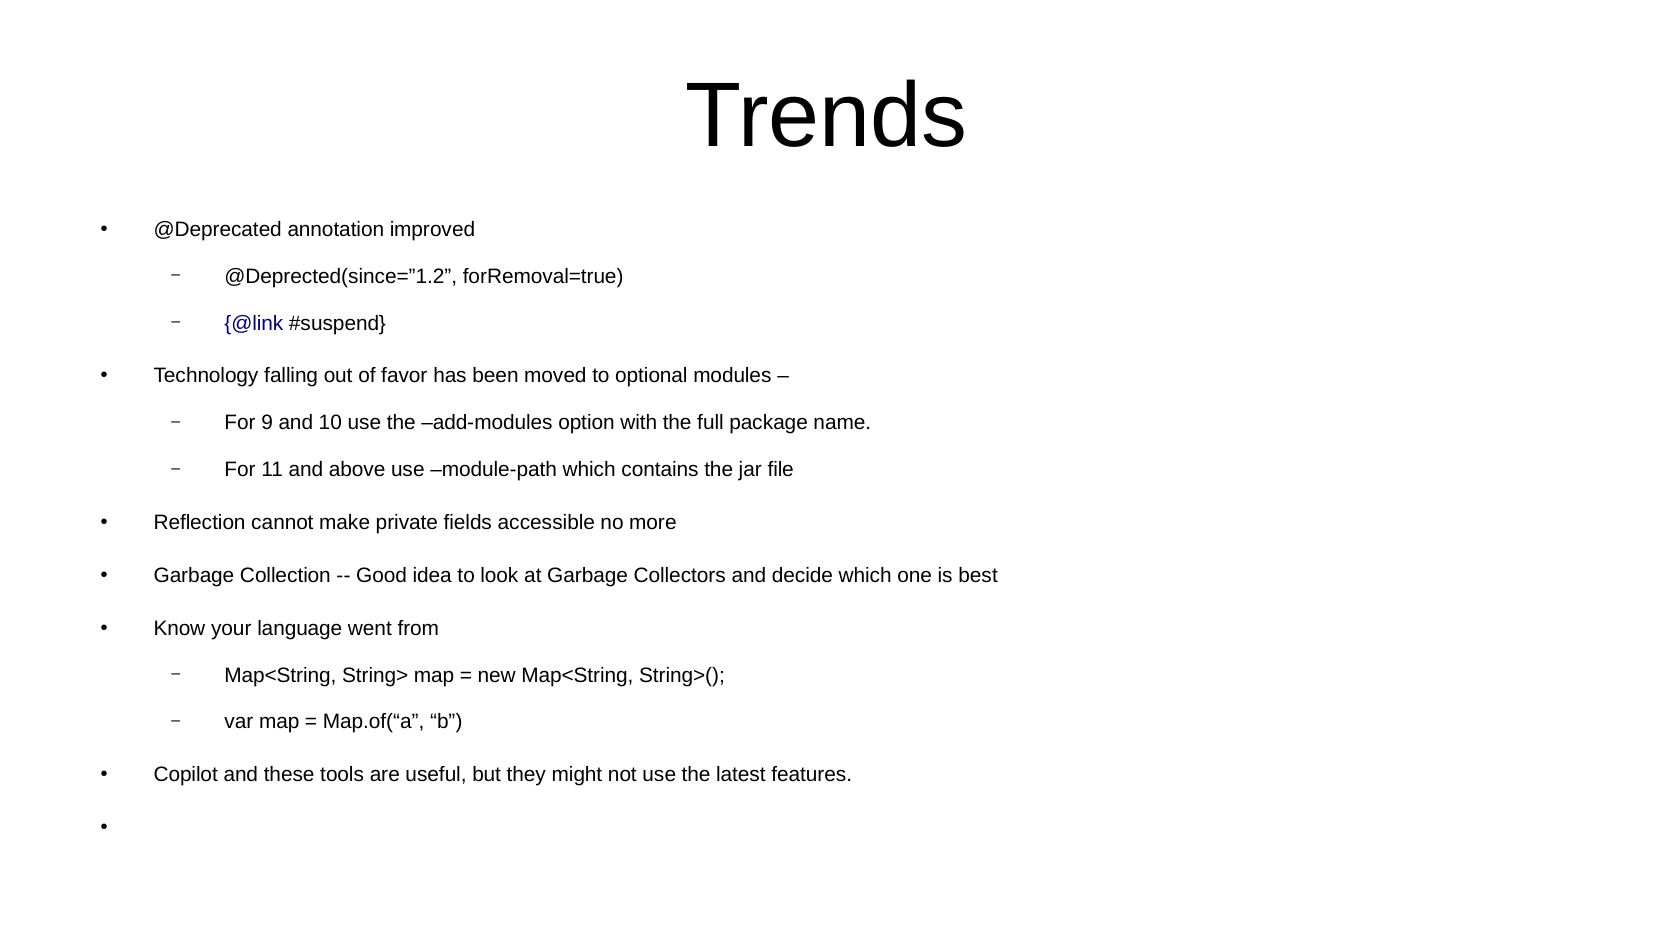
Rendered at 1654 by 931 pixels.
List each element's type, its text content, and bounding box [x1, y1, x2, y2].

title Trends [82, 37, 1571, 193]
list @Deprecated annotation improved @Deprected(since=”1.2”, forRemoval=true) {@link #suspend} Technology falling out of favor has been moved to optional modules – For 9 and 10 use the –add-modules option with the full package name. For 11 and above use –module-path which contains the jar file Reflection cannot make private fields accessible no more Garbage Collection -- Good idea to look at Garbage Collectors and decide which one is best Know your language went from Map<String, String> map = new Map<String, String>(); var map = Map.of(“a”, “b”) Copilot and these tools are useful, but they might not use the latest features. [82, 217, 1613, 901]
